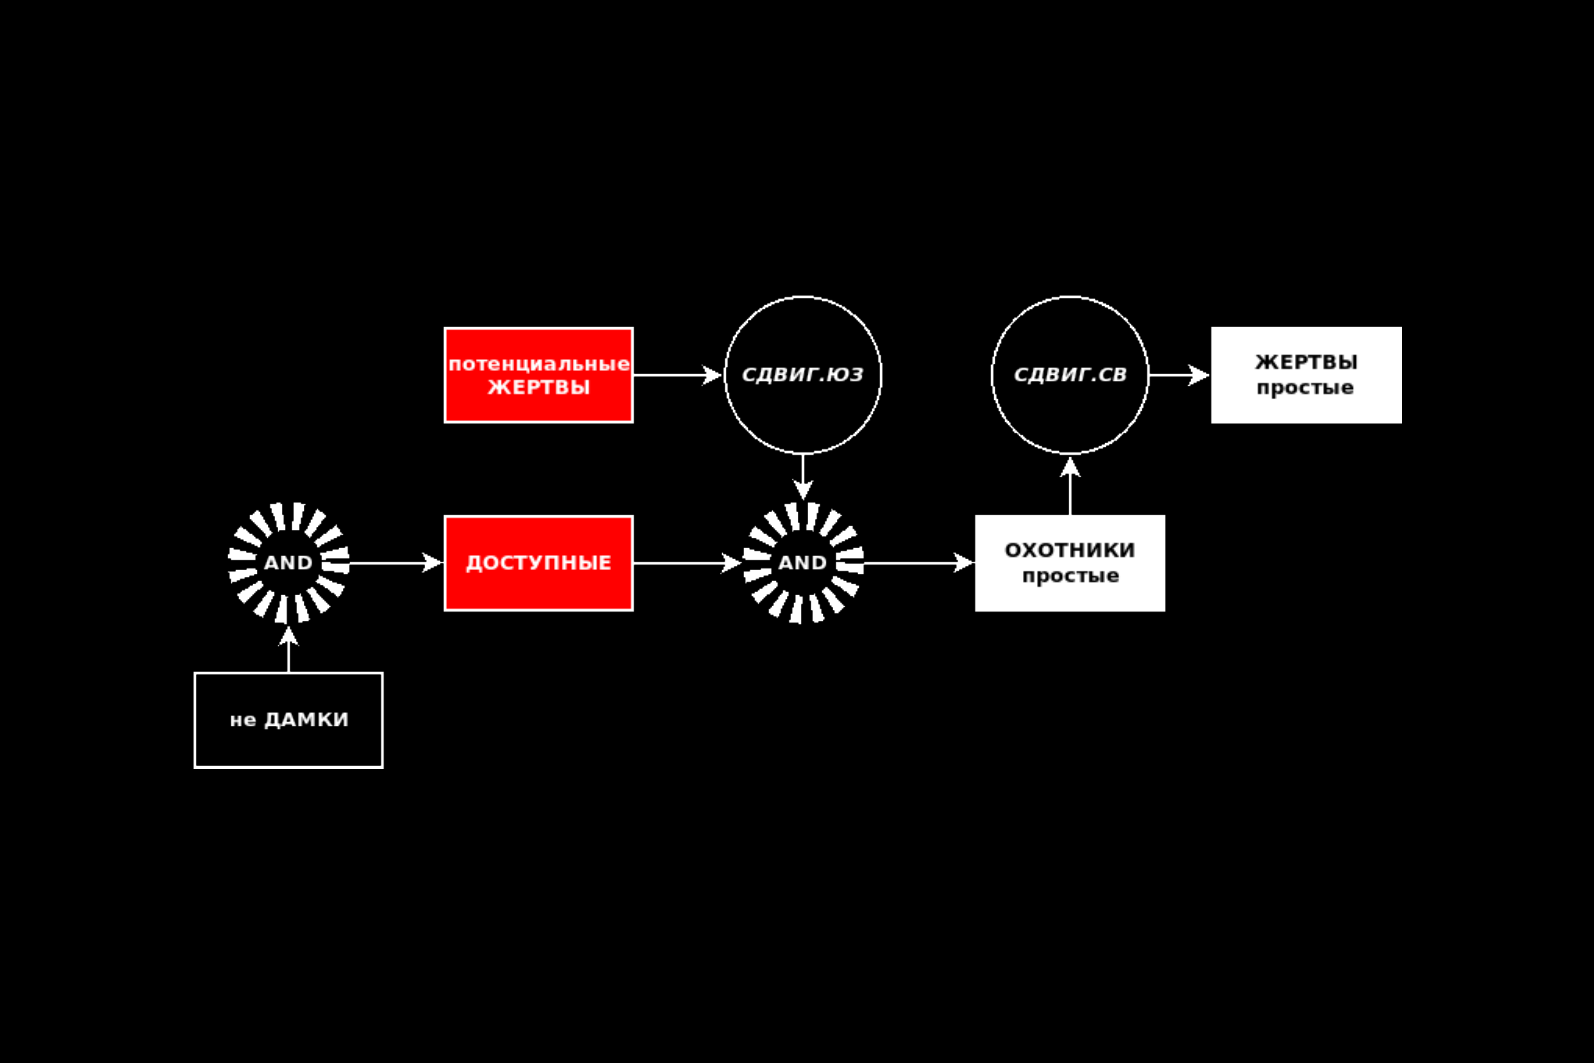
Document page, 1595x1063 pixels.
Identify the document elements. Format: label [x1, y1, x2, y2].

picture [192, 294, 1402, 769]
